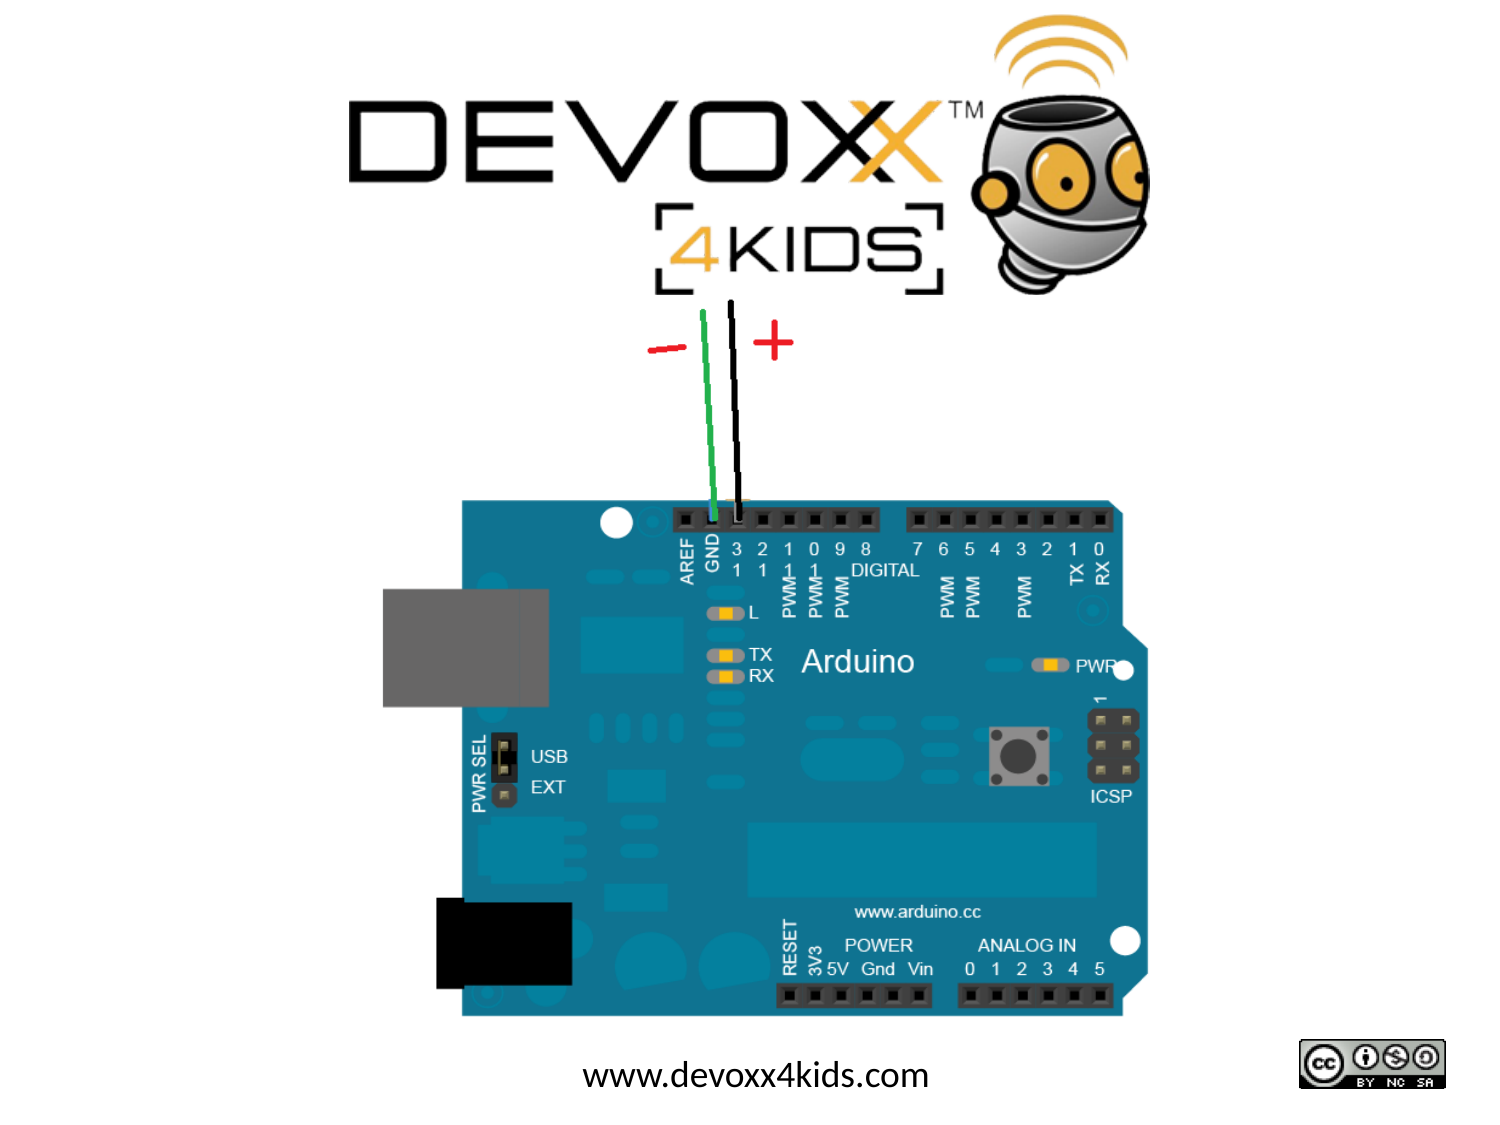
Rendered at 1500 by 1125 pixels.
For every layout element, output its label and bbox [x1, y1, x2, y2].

picture [349, 14, 1170, 1028]
picture [1299, 1039, 1446, 1089]
